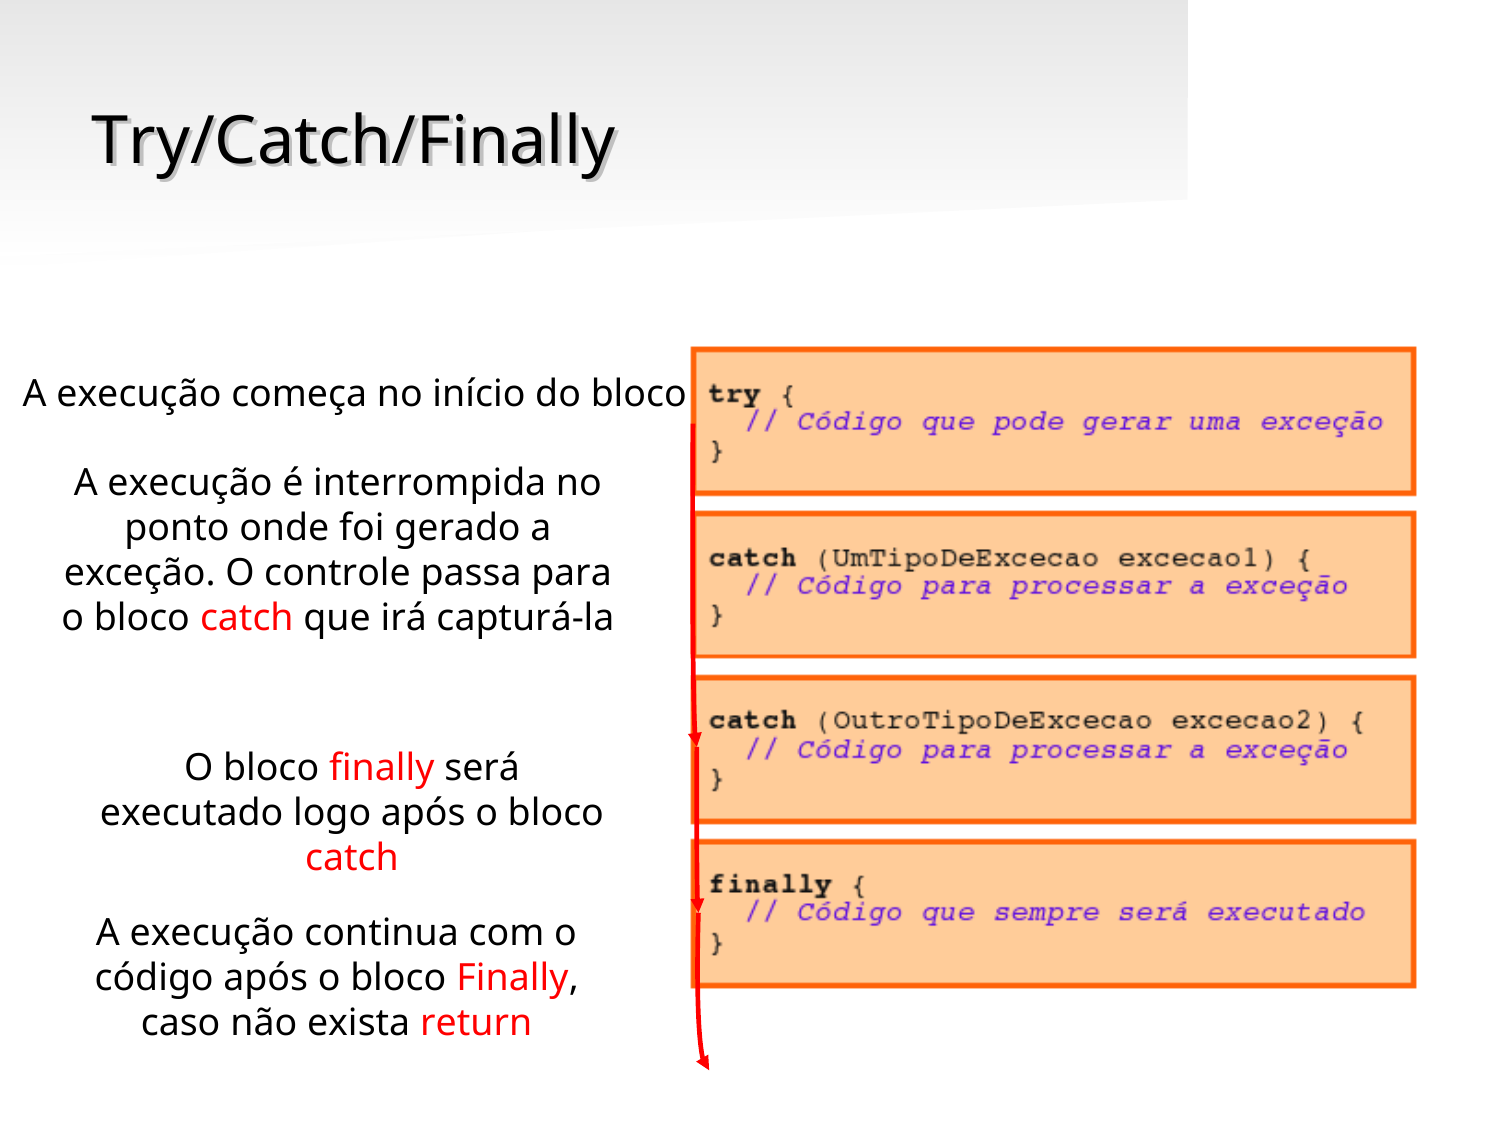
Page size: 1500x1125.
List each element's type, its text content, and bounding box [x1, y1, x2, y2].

picture [682, 423, 697, 998]
text_box A execução é interrompida no ponto onde foi gerado a exceção. O controle passa para o bloco catch que irá capturá-la [31, 450, 631, 677]
text_box A execução continua com o código após o bloco Finally, caso não exista return [58, 900, 615, 1019]
text_box A execução começa no início do bloco [7, 361, 703, 423]
picture [682, 336, 1426, 998]
title Try/Catch/Finally [76, 42, 1427, 231]
text_box O bloco finally será executado logo após o bloco catch [74, 735, 631, 866]
